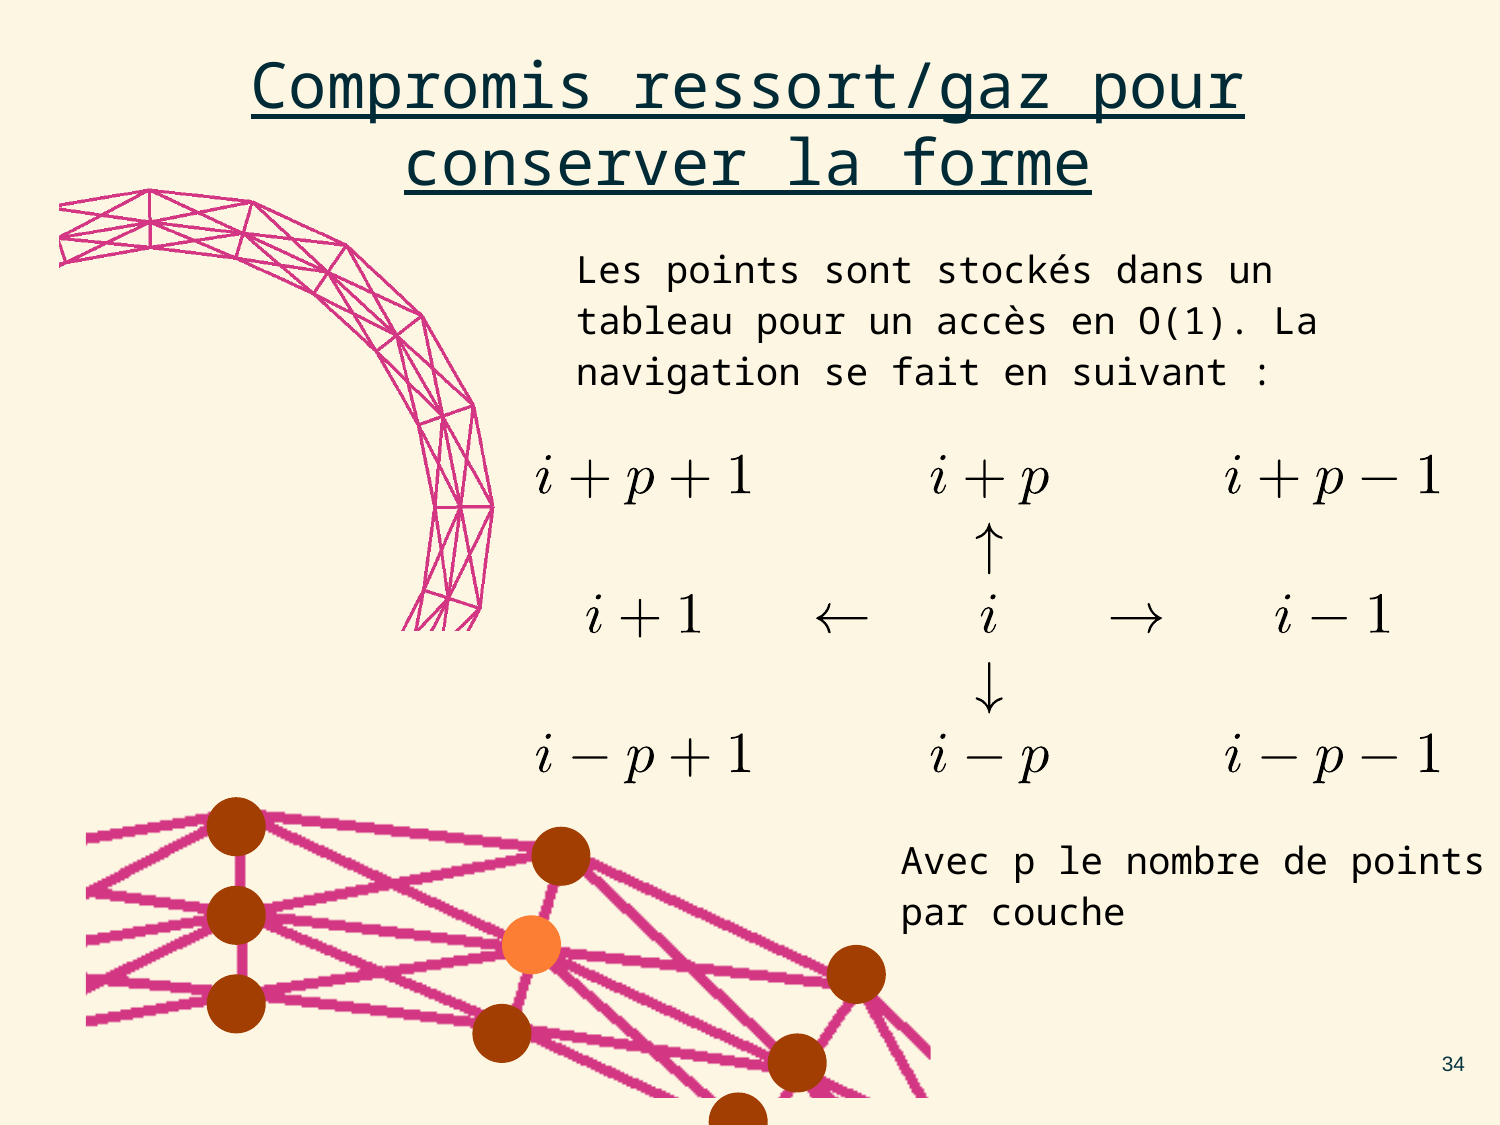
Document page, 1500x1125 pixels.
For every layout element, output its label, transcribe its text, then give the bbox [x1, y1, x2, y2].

text_box [570, 459, 610, 499]
text_box [708, 1092, 768, 1125]
text_box [1018, 746, 1049, 784]
text_box [1018, 467, 1049, 505]
text_box [1420, 454, 1440, 494]
text_box [206, 797, 266, 857]
text_box [730, 454, 751, 494]
text_box [670, 738, 710, 777]
text_box [531, 826, 591, 886]
text_box [980, 606, 997, 634]
text_box [965, 459, 1004, 499]
text_box [620, 598, 660, 638]
text_box [1284, 594, 1291, 600]
text_box [975, 522, 1003, 575]
text_box [595, 594, 602, 600]
picture [85, 772, 931, 1098]
picture [59, 214, 534, 631]
text_box [1312, 467, 1343, 505]
text_box [545, 454, 551, 461]
text_box [1369, 593, 1390, 633]
text_box Avec p le nombre de points par couche [885, 826, 1500, 945]
text_box [536, 746, 552, 773]
text_box [670, 459, 710, 499]
title Compromis ressort/gaz pour conserver la forme [49, 29, 1447, 214]
slide_number <numéro> [1389, 1019, 1480, 1106]
text_box [1420, 733, 1440, 773]
text_box [1312, 746, 1343, 784]
text_box [826, 944, 886, 1004]
text_box [767, 1033, 827, 1093]
text_box [1259, 459, 1299, 499]
text_box [730, 733, 751, 773]
text_box [975, 662, 1003, 714]
text_box [623, 746, 654, 784]
text_box [1225, 467, 1241, 494]
text_box [472, 1003, 532, 1063]
text_box [680, 593, 700, 633]
text_box [623, 467, 654, 505]
text_box [586, 606, 602, 634]
text_box Les points sont stockés dans un tableau pour un accès en O(1). La navigation se fait en suivant : [561, 236, 1359, 405]
text_box [940, 454, 946, 461]
text_box [1275, 606, 1291, 634]
text_box [816, 603, 868, 634]
text_box [930, 467, 947, 494]
text_box [930, 746, 947, 773]
text_box [1234, 454, 1240, 461]
text_box [1110, 603, 1163, 634]
text_box [536, 467, 552, 494]
text_box [501, 915, 562, 975]
text_box [1225, 746, 1241, 773]
text_box [206, 974, 266, 1034]
text_box [206, 885, 266, 945]
